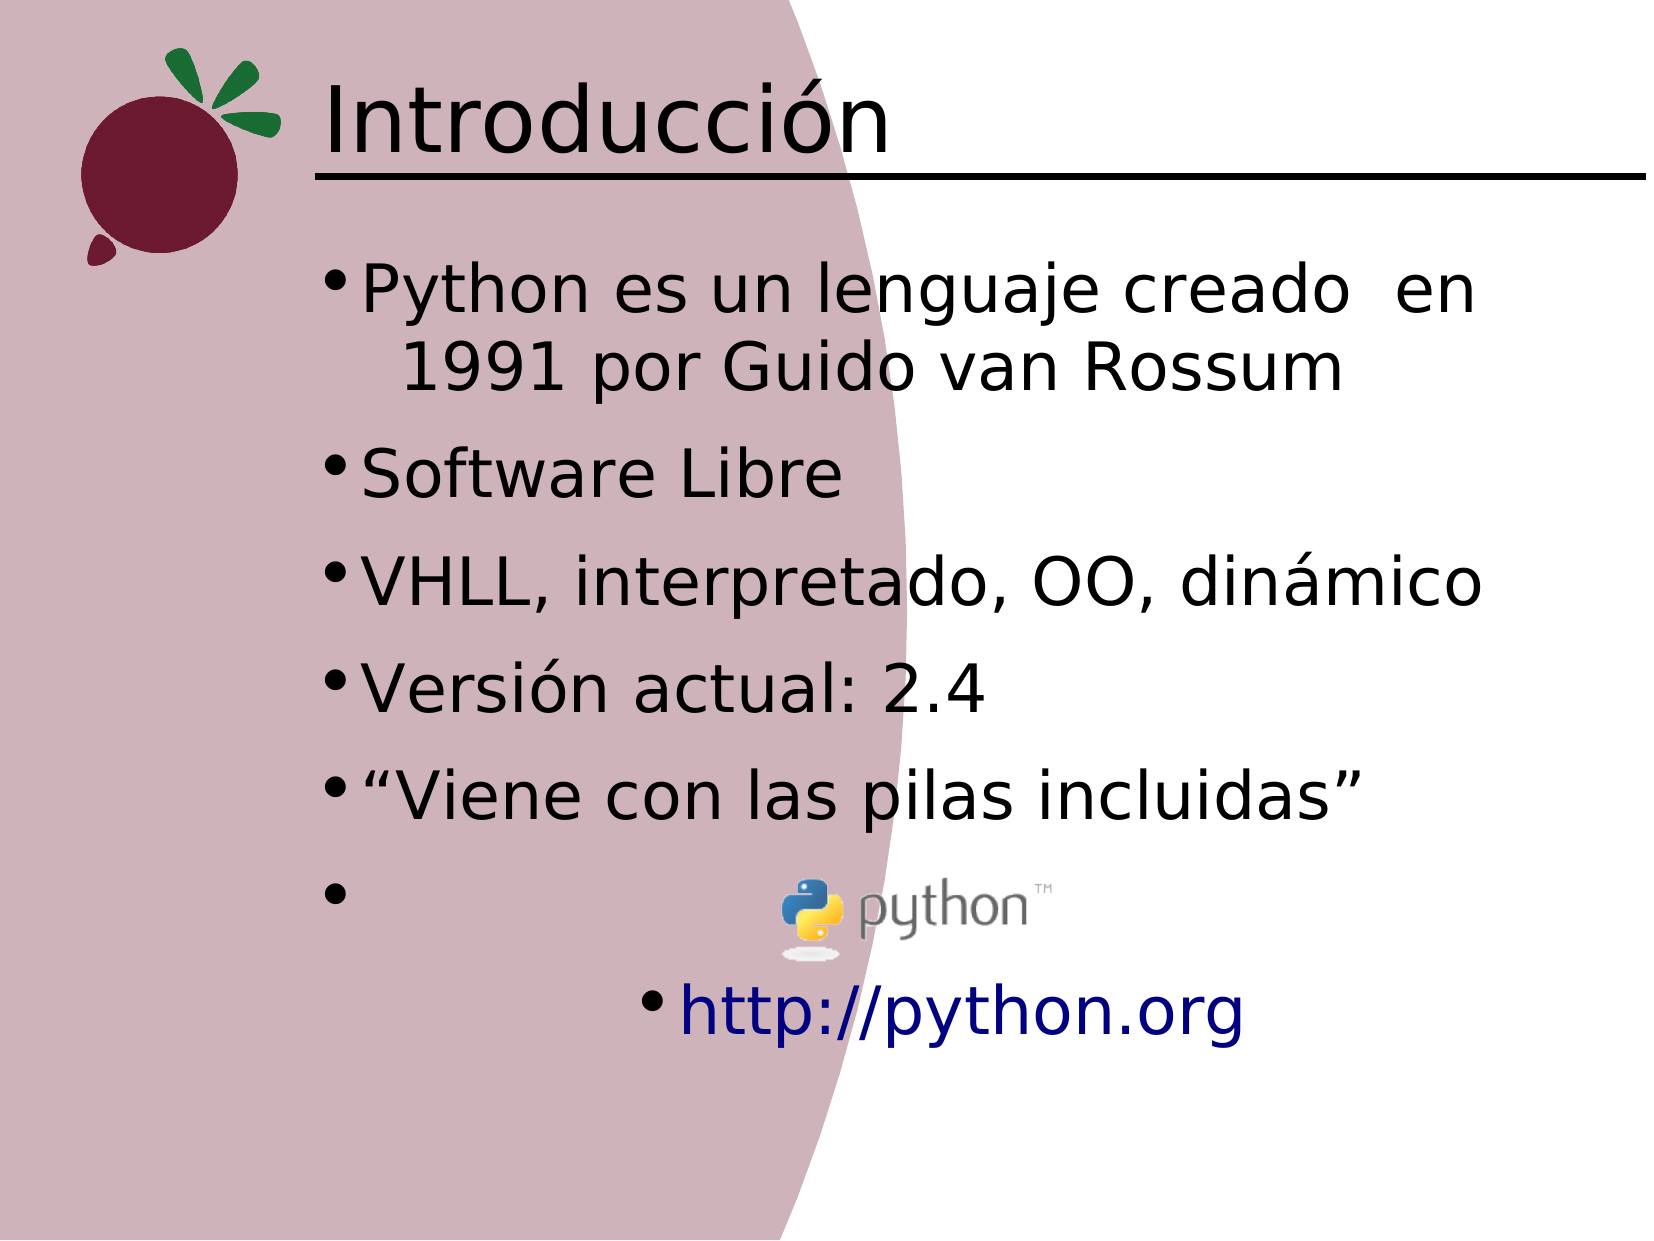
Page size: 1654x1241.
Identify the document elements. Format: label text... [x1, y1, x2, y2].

title Introducción [322, 65, 1565, 177]
picture [81, 48, 281, 266]
picture [757, 862, 1088, 974]
list Python es un lenguaje creado en 1991 por Guido van Rossum Software Libre VHLL, interpretado, OO, dinámico Versión actual: 2.4 “Viene con las pilas incluidas” http://python.org [322, 250, 1565, 1175]
